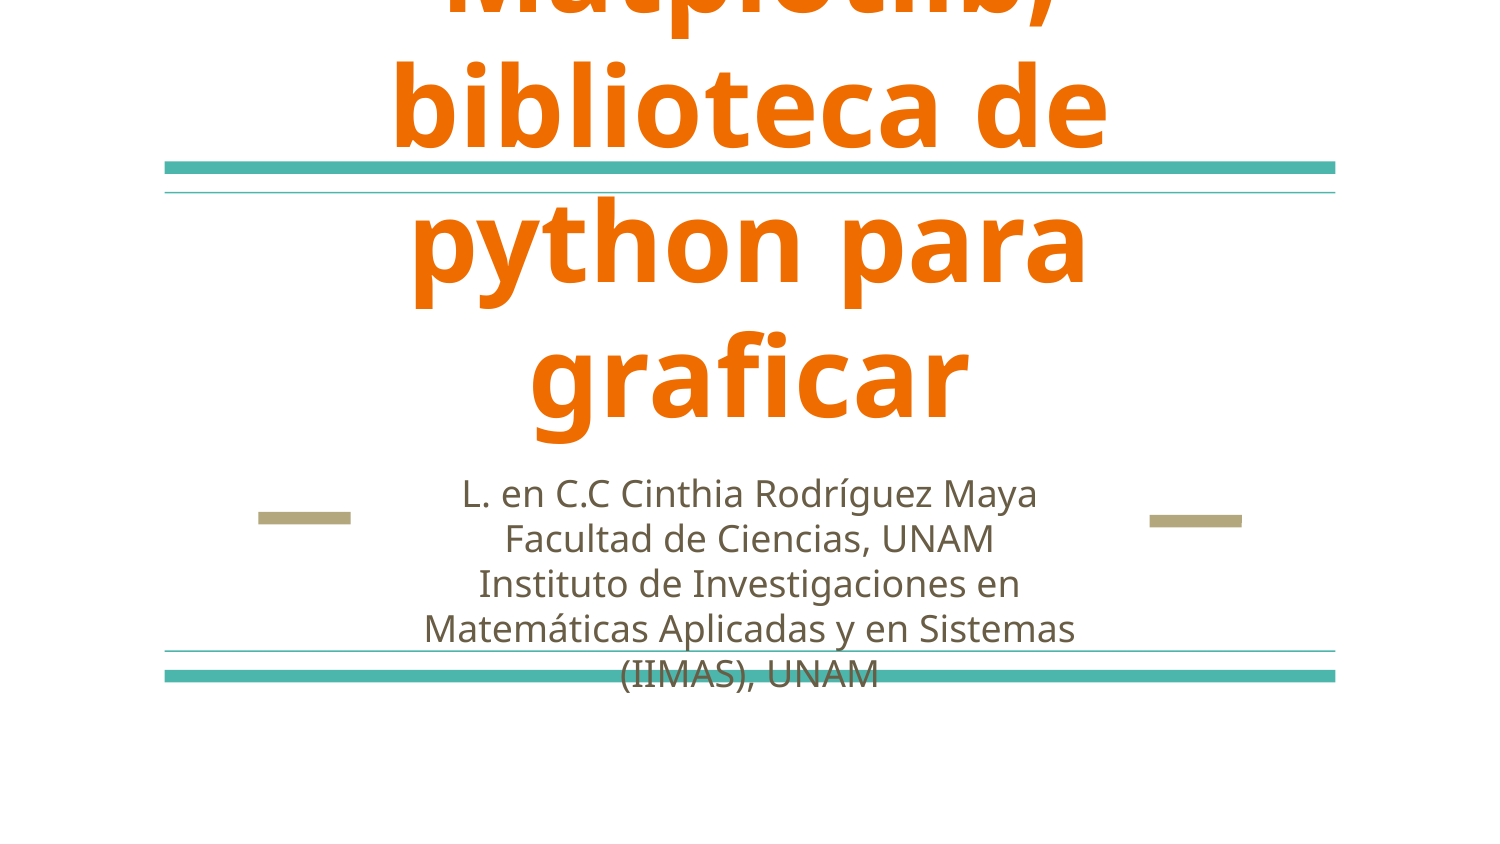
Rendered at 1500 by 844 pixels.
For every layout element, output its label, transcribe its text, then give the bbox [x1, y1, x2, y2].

subtitle L. en C.C Cinthia Rodríguez Maya Facultad de Ciencias, UNAM Instituto de Investigaciones en Matemáticas Aplicadas y en Sistemas (IIMAS), UNAM [350, 455, 1150, 646]
title Matplotlib, biblioteca de python para graficar [164, 287, 1336, 456]
